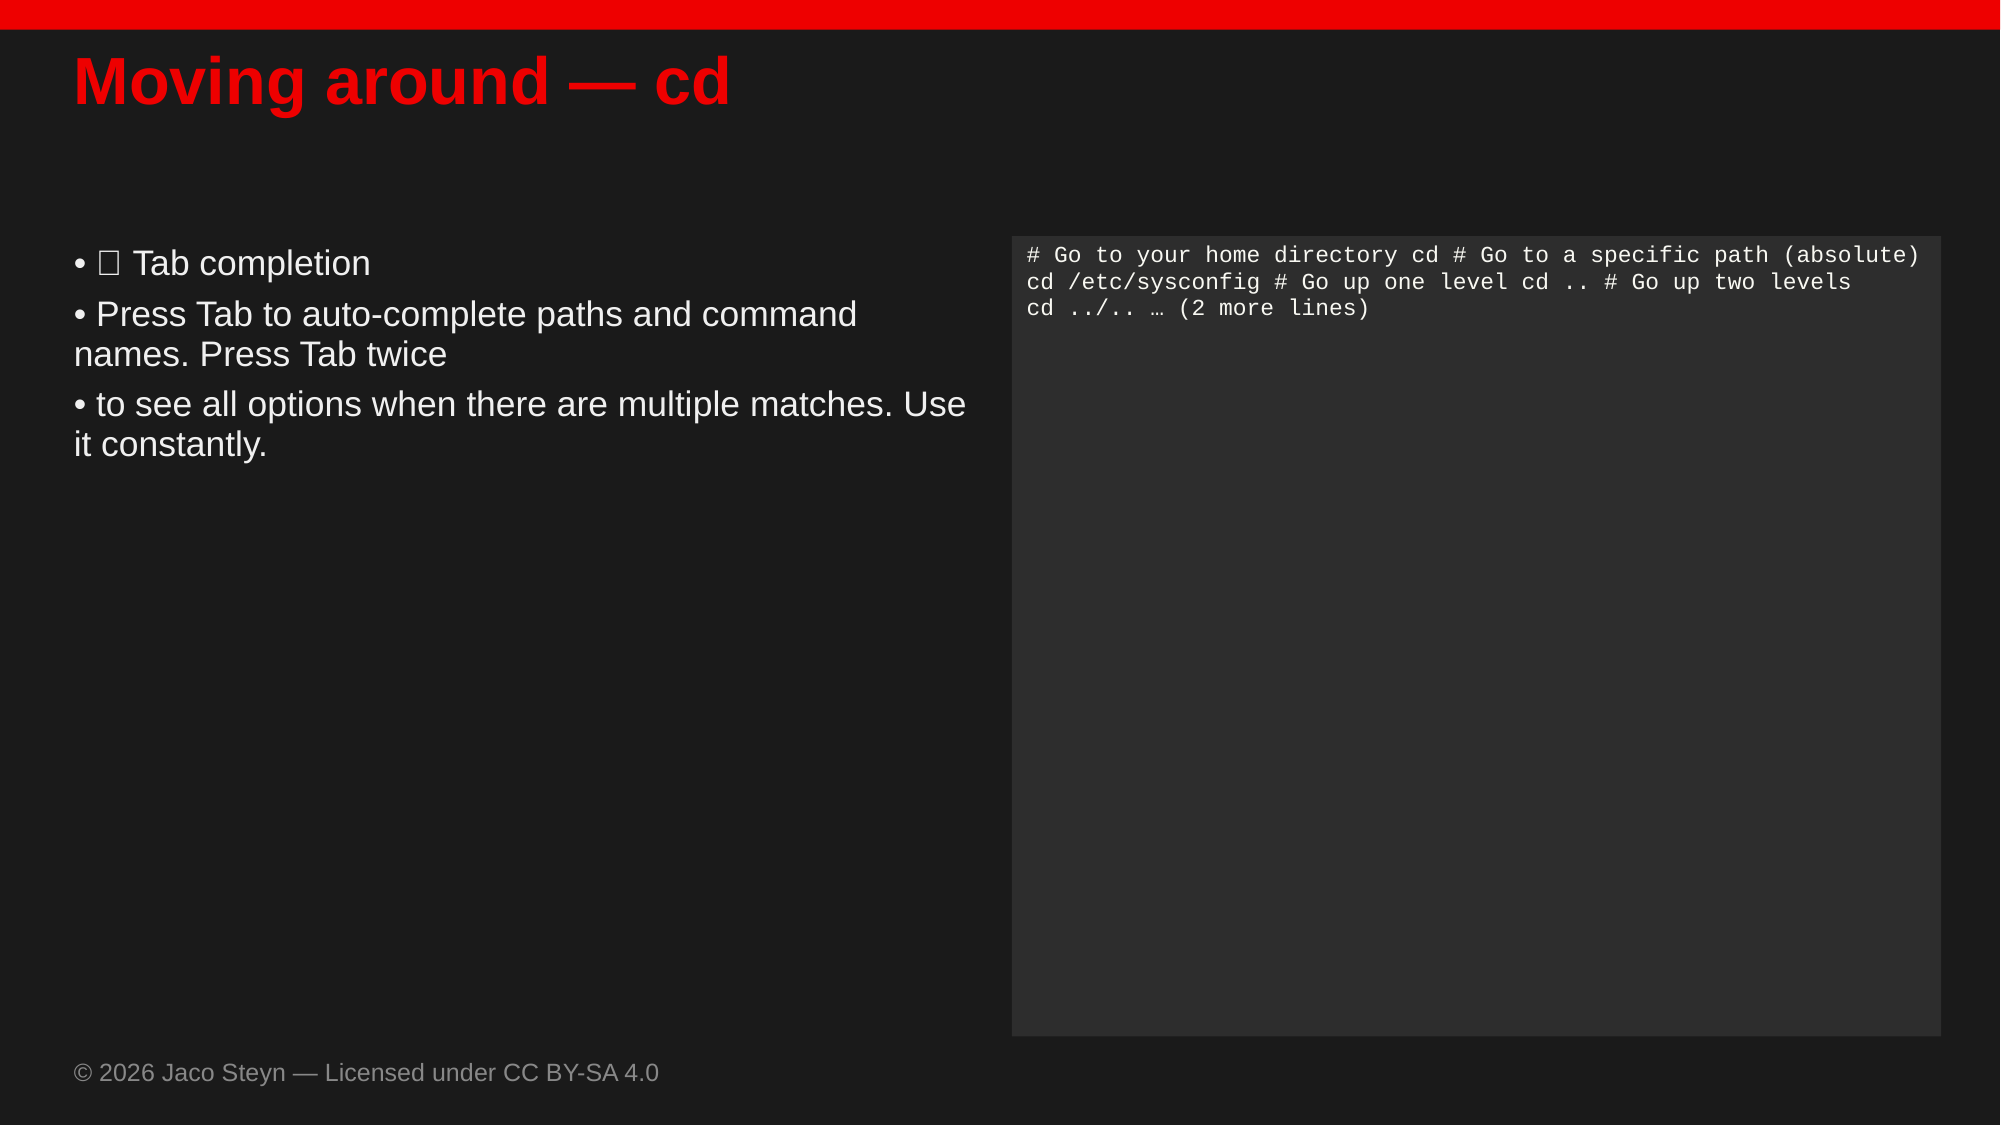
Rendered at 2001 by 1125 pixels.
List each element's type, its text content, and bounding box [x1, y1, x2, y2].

text_box © 2026 Jaco Steyn — Licensed under CC BY-SA 4.0 [59, 1051, 1942, 1093]
text_box [0, 0, 2001, 30]
text_box • 💡 Tab completion • Press Tab to auto-complete paths and command names. Press Tab twice • to see all options when there are multiple matches. Use it constantly. [59, 236, 989, 1037]
text_box # Go to your home directory cd # Go to a specific path (absolute) cd /etc/sysconfig # Go up one level cd .. # Go up two levels cd ../.. … (2 more lines) [1011, 236, 1942, 1037]
text_box Moving around — cd [59, 36, 1942, 208]
